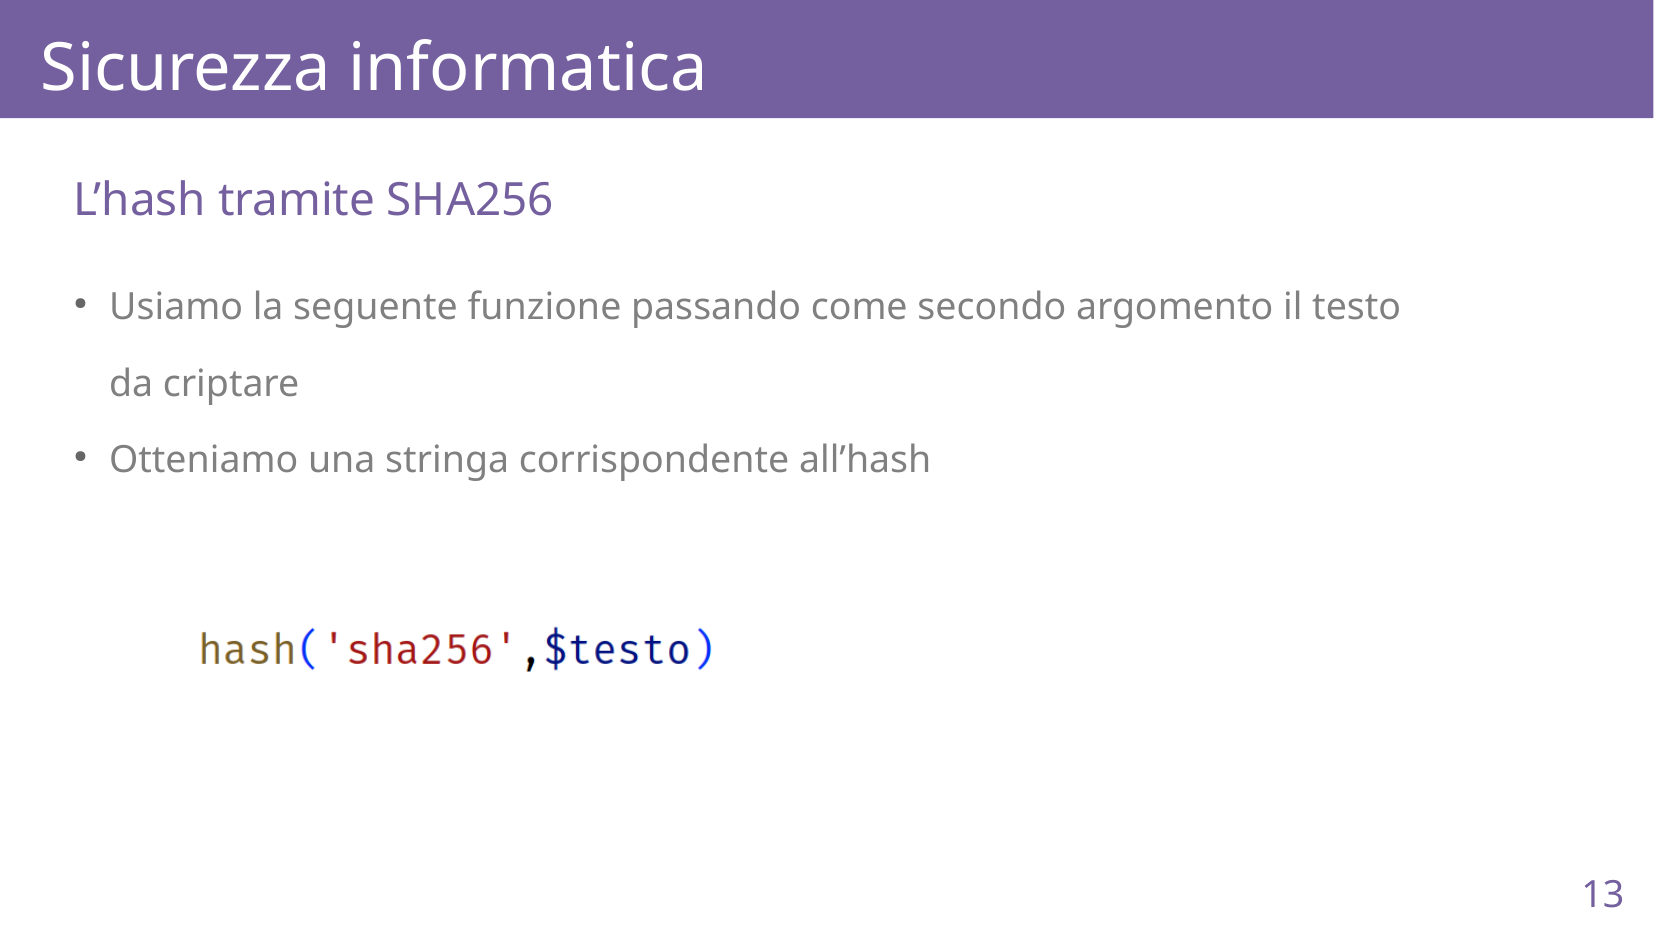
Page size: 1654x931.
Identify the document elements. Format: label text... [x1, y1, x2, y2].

text_box Sicurezza informatica [25, 11, 942, 107]
text_box L’hash tramite SHA256 [59, 158, 1107, 229]
text_box [0, 0, 1654, 119]
text_box <numero> [1510, 860, 1654, 931]
text_box Usiamo la seguente funzione passando come secondo argomento il testo da criptare Otteniamo una stringa corrispondente all’hash [59, 246, 1599, 599]
picture [177, 605, 739, 689]
